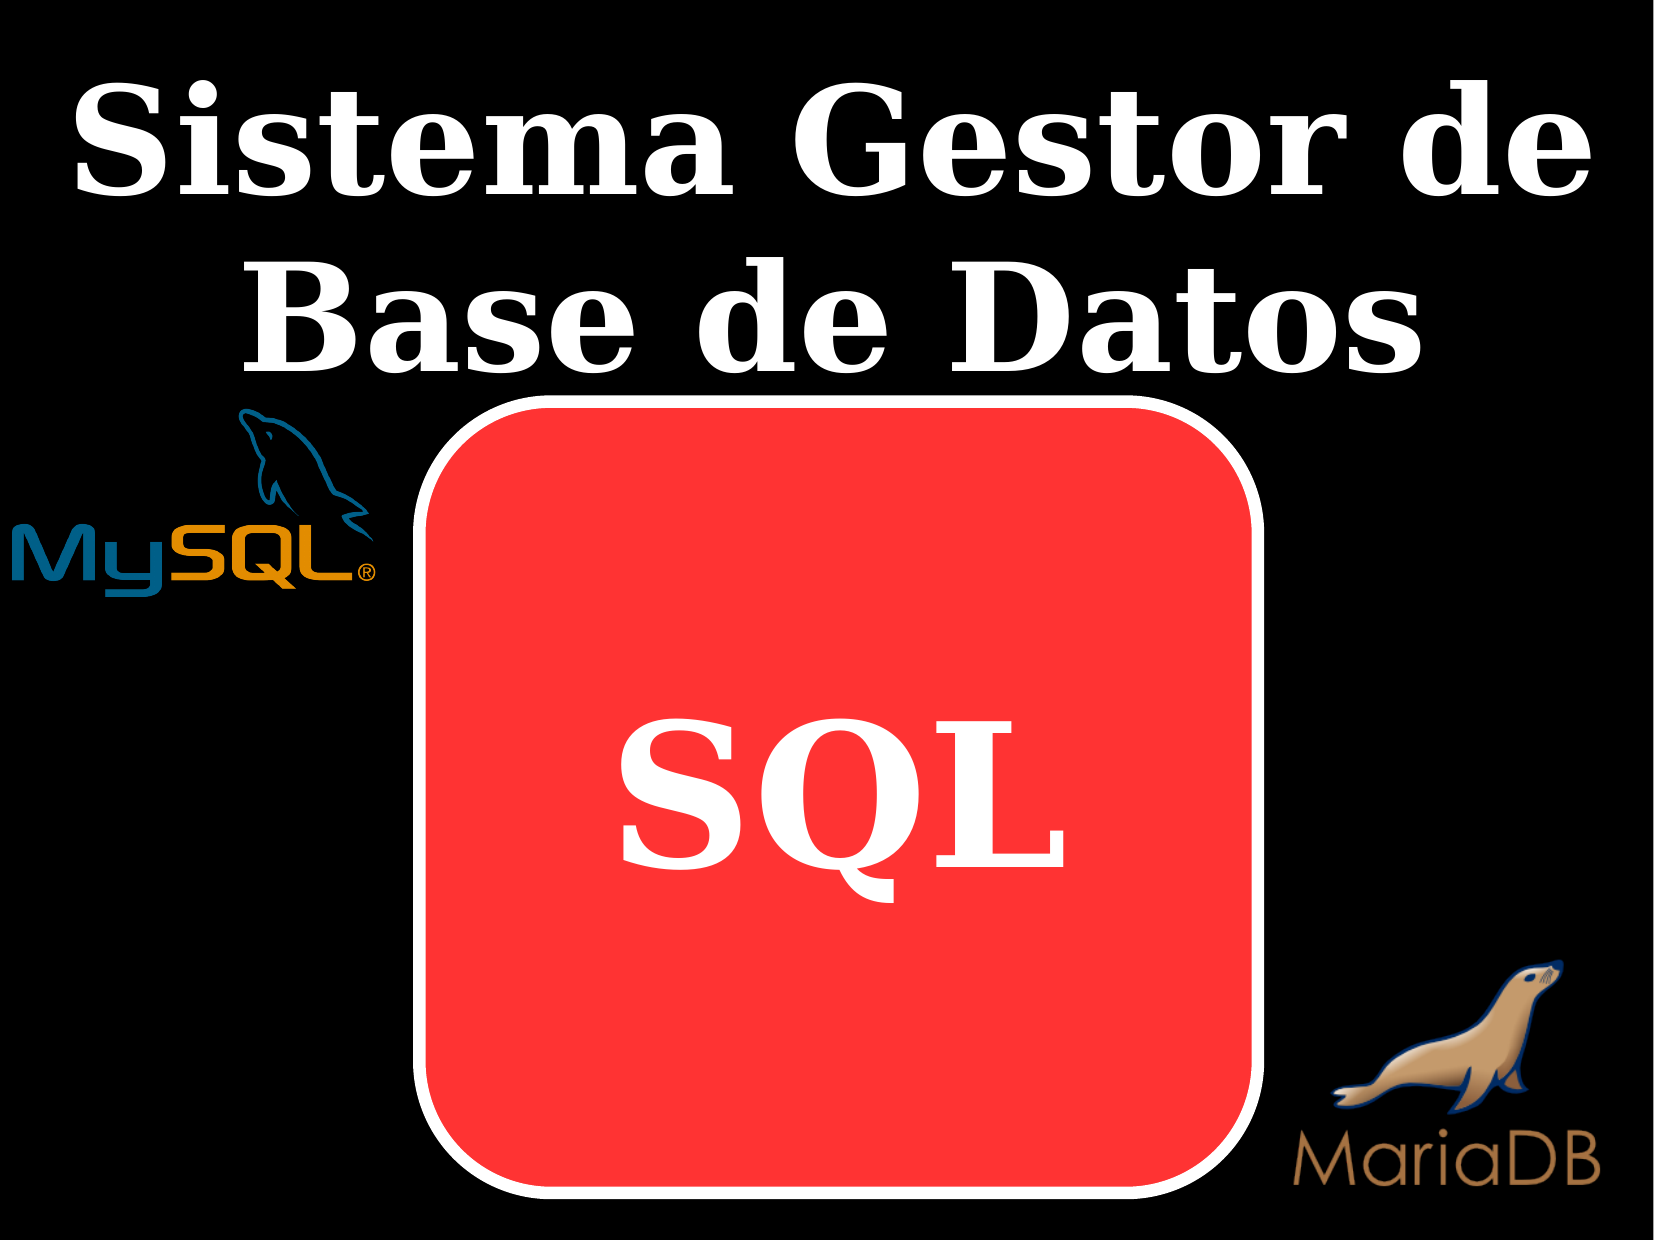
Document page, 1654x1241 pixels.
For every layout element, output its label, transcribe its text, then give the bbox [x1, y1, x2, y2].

text_box SQL [419, 401, 1258, 1193]
text_box Sistema Gestor de Base de Datos [35, 23, 1630, 438]
picture [1287, 953, 1607, 1193]
picture [11, 408, 376, 597]
